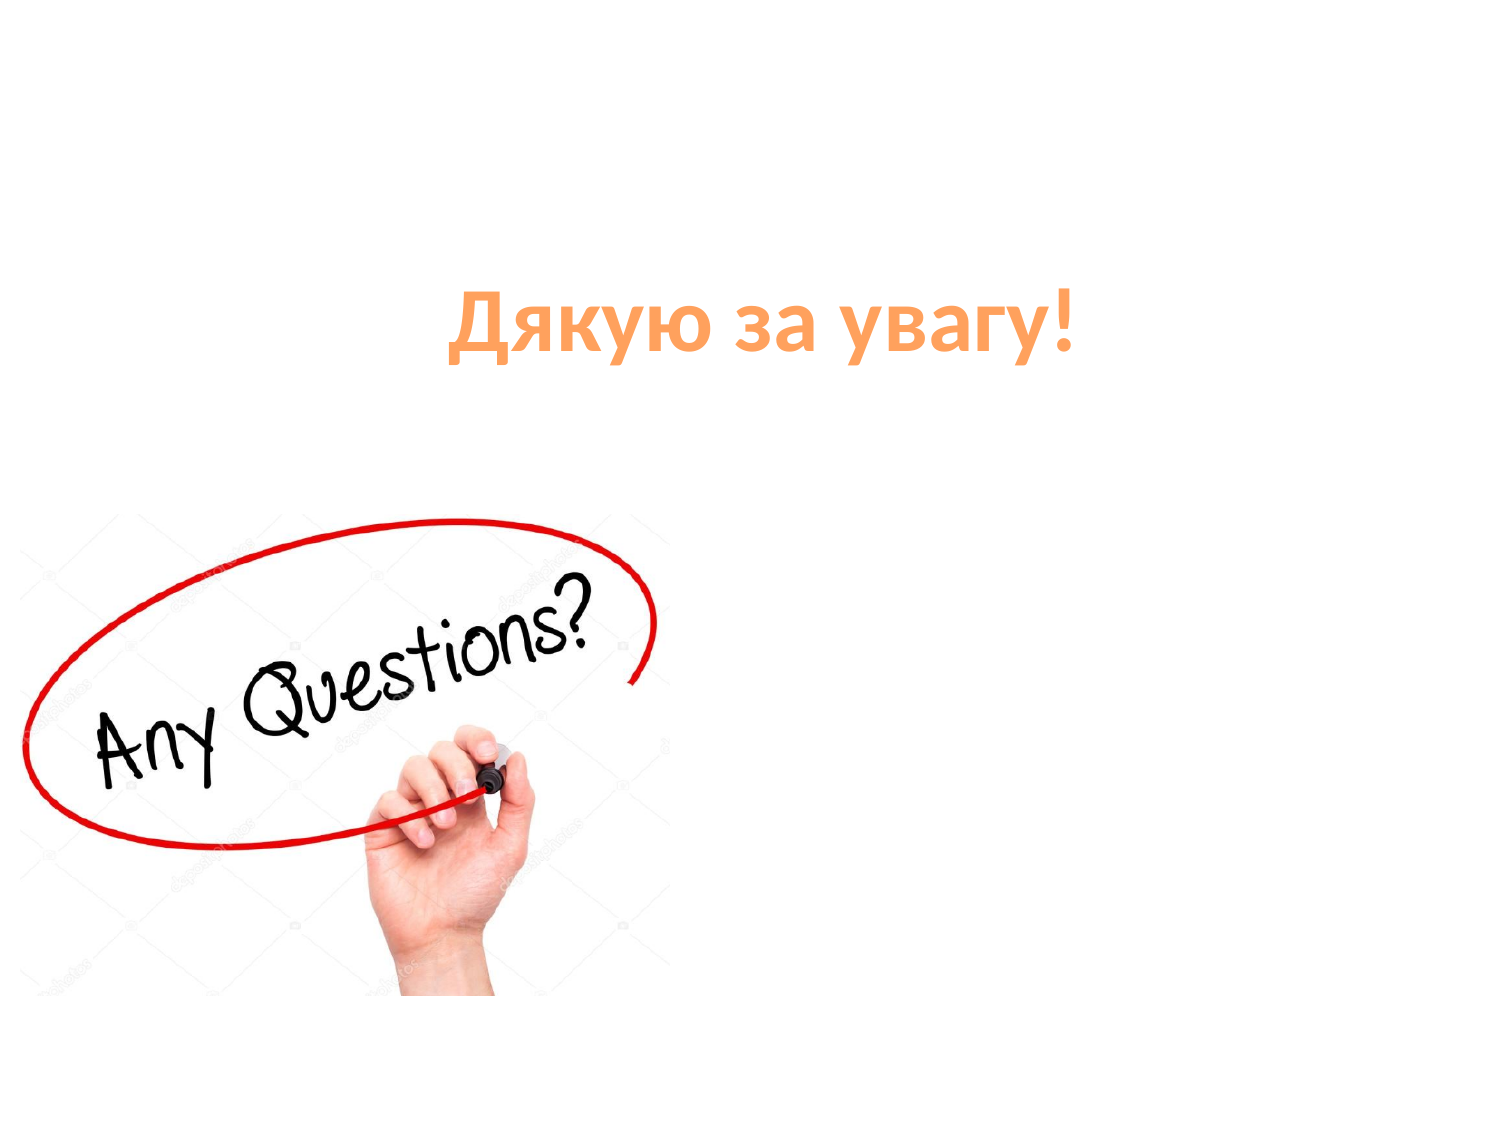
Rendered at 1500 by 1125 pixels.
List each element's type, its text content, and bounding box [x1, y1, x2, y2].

picture [20, 514, 670, 996]
text_box Дякую за увагу! [182, 252, 1347, 380]
